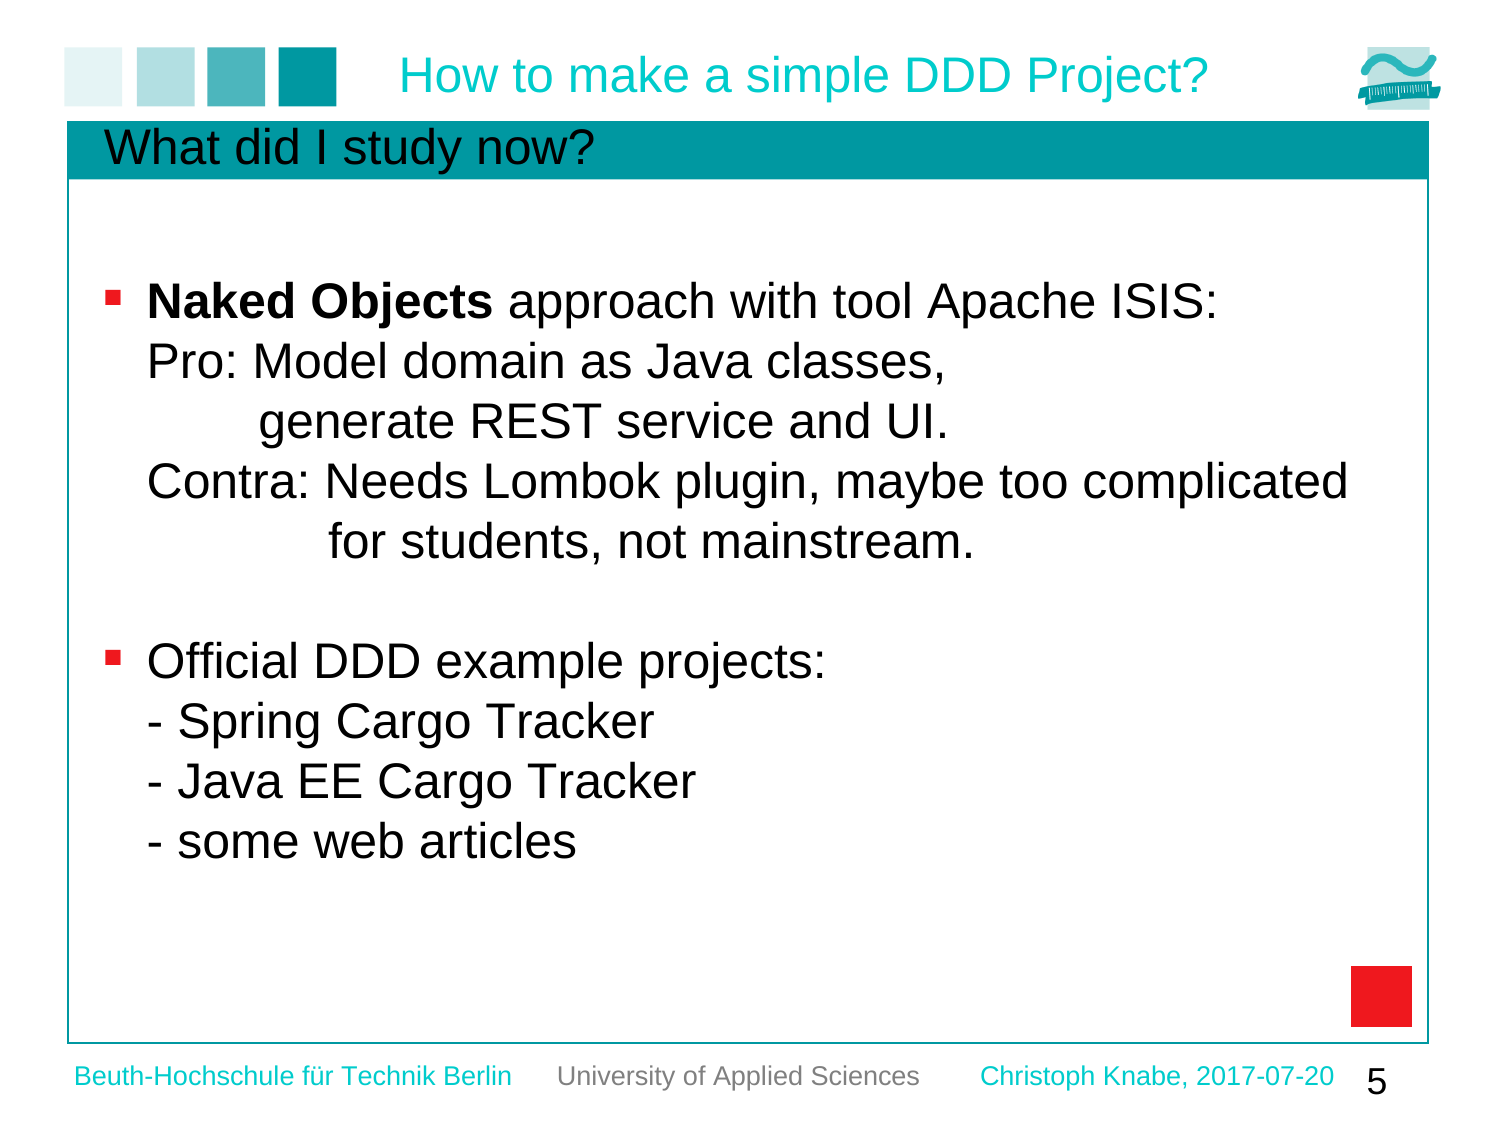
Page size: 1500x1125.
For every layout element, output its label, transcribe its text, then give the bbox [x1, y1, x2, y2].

text_box Naked Objects approach with tool Apache ISIS: Pro: Model domain as Java classes, generate REST service and UI. Contra: Needs Lombok plugin, maybe too complicated for students, not mainstream. Official DDD example projects: - Spring Cargo Tracker - Java EE Cargo Tracker - some web articles [90, 261, 1397, 877]
text_box What did I study now? [89, 106, 976, 182]
picture [1358, 47, 1441, 110]
